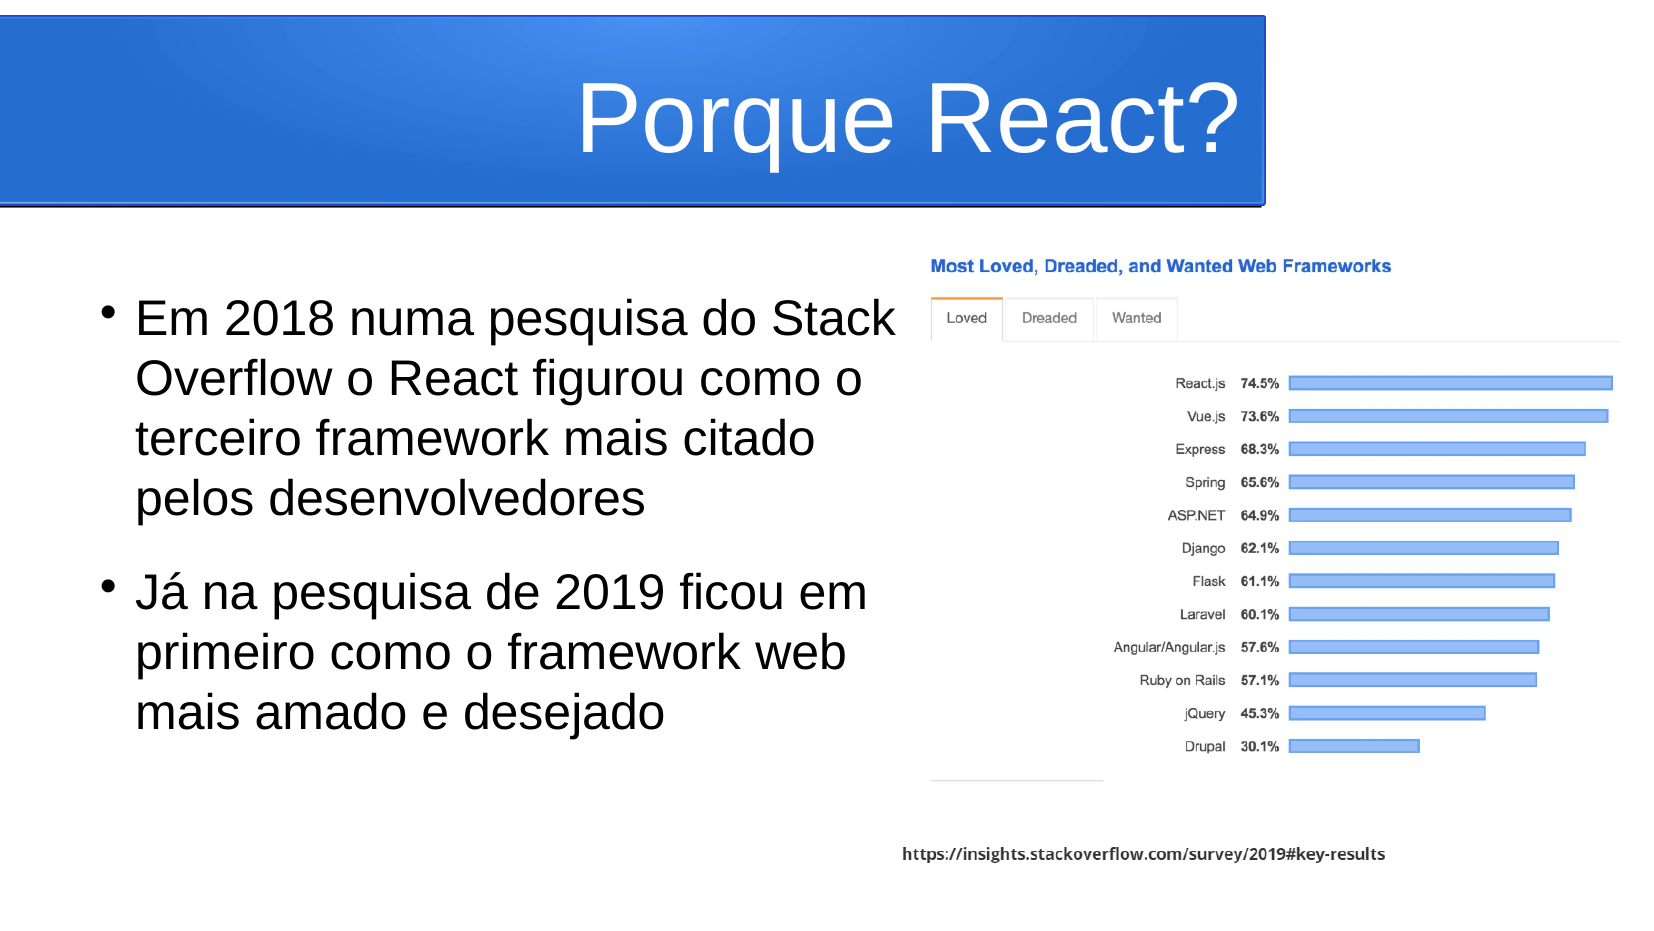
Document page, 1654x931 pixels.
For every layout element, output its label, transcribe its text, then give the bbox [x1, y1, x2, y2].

text_box Em 2018 numa pesquisa do Stack Overflow o React figurou como o terceiro framework mais citado pelos desenvolvedores Já na pesquisa de 2019 ficou em primeiro como o framework web mais amado e desejado [85, 277, 897, 748]
picture [0, 13, 1269, 211]
text_box Porque React? [560, 44, 1264, 180]
picture [897, 252, 1625, 871]
